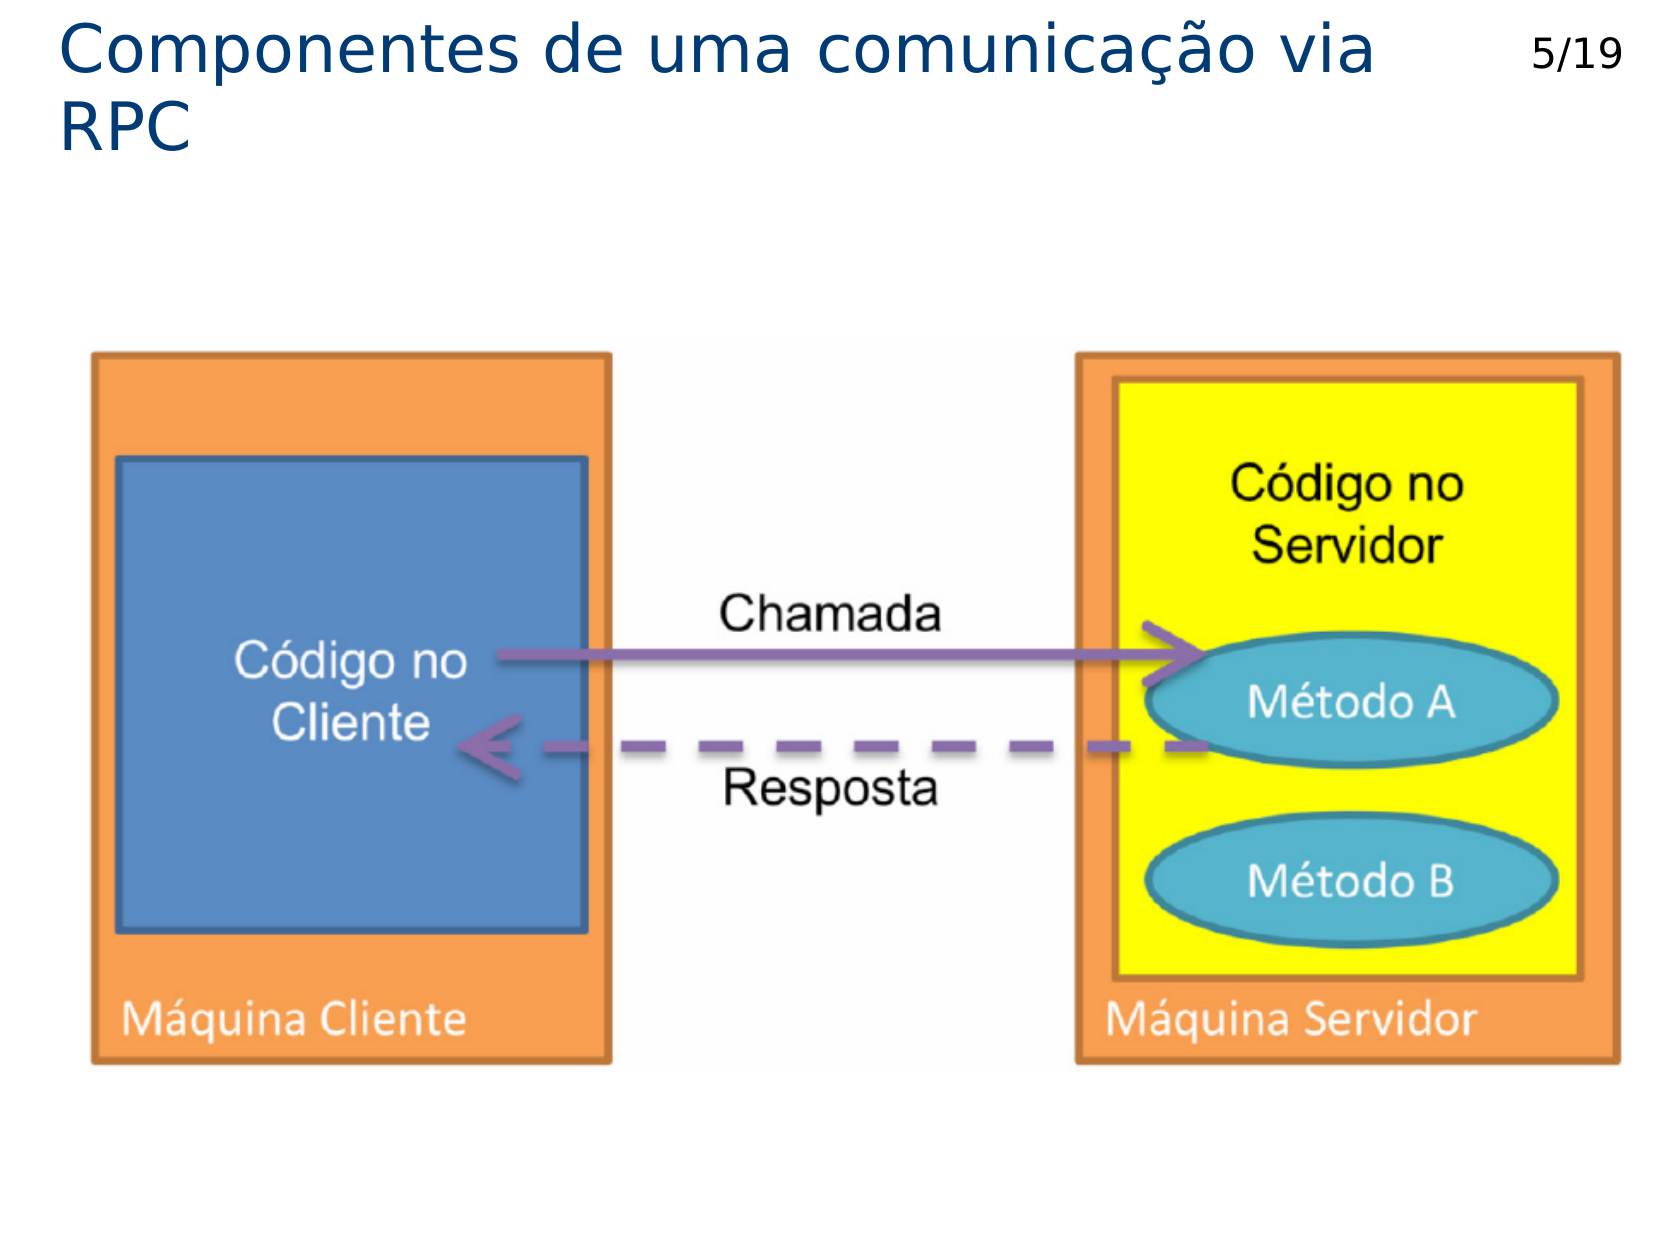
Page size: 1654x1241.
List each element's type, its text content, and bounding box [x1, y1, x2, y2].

picture [83, 341, 1625, 1072]
title Componentes de uma comunicação via RPC [59, 10, 1506, 167]
